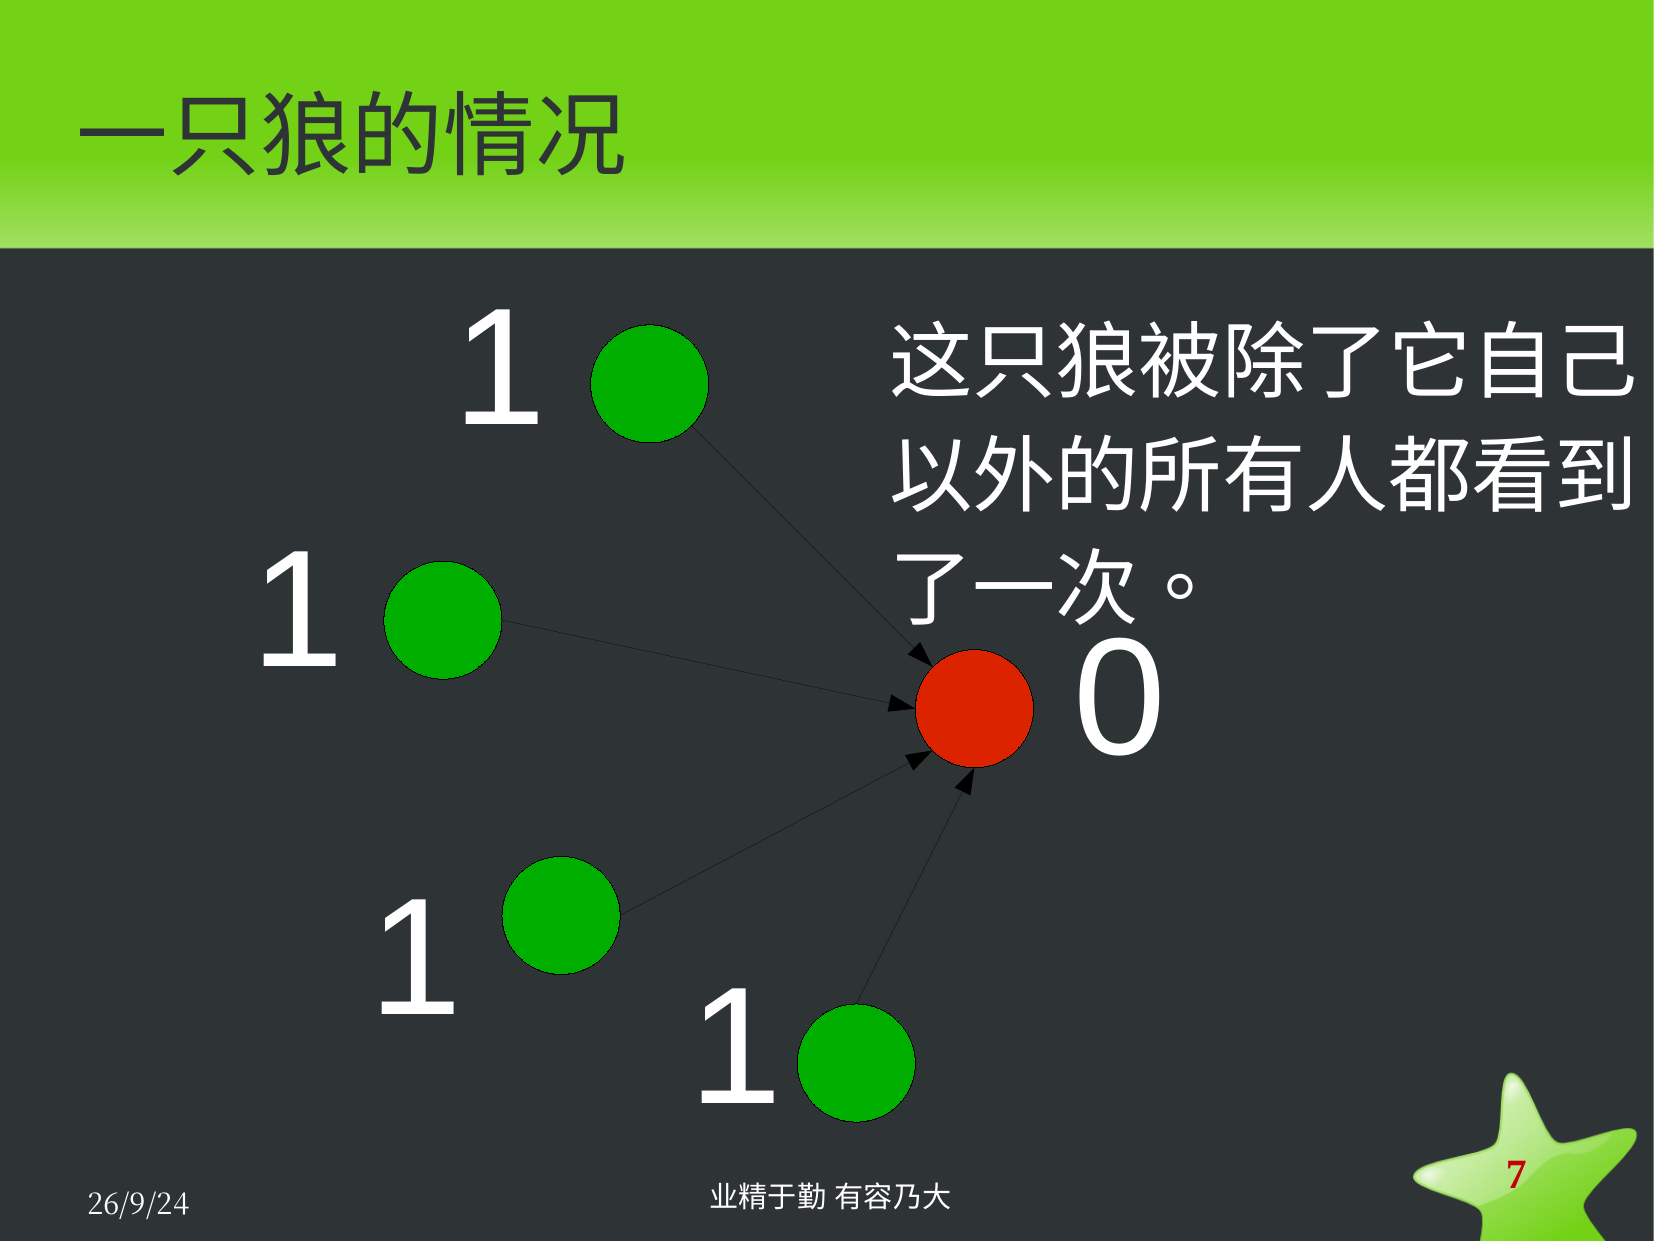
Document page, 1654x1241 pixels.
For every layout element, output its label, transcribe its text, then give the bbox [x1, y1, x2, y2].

text_box 1 [674, 944, 798, 1146]
text_box [590, 324, 709, 443]
text_box [501, 856, 621, 975]
text_box 1 [438, 265, 562, 467]
text_box [798, 1003, 916, 1123]
text_box 1 [354, 856, 477, 1058]
text_box 0 [1058, 602, 1182, 798]
picture [0, 0, 1654, 1241]
text_box [383, 561, 502, 680]
text_box [915, 649, 1034, 768]
text_box 1 [236, 507, 359, 709]
title 一只狼的情况 [76, 36, 1565, 229]
text_box 这只狼被除了它自己 以外的所有人都看到 了一次。 [874, 295, 1654, 602]
